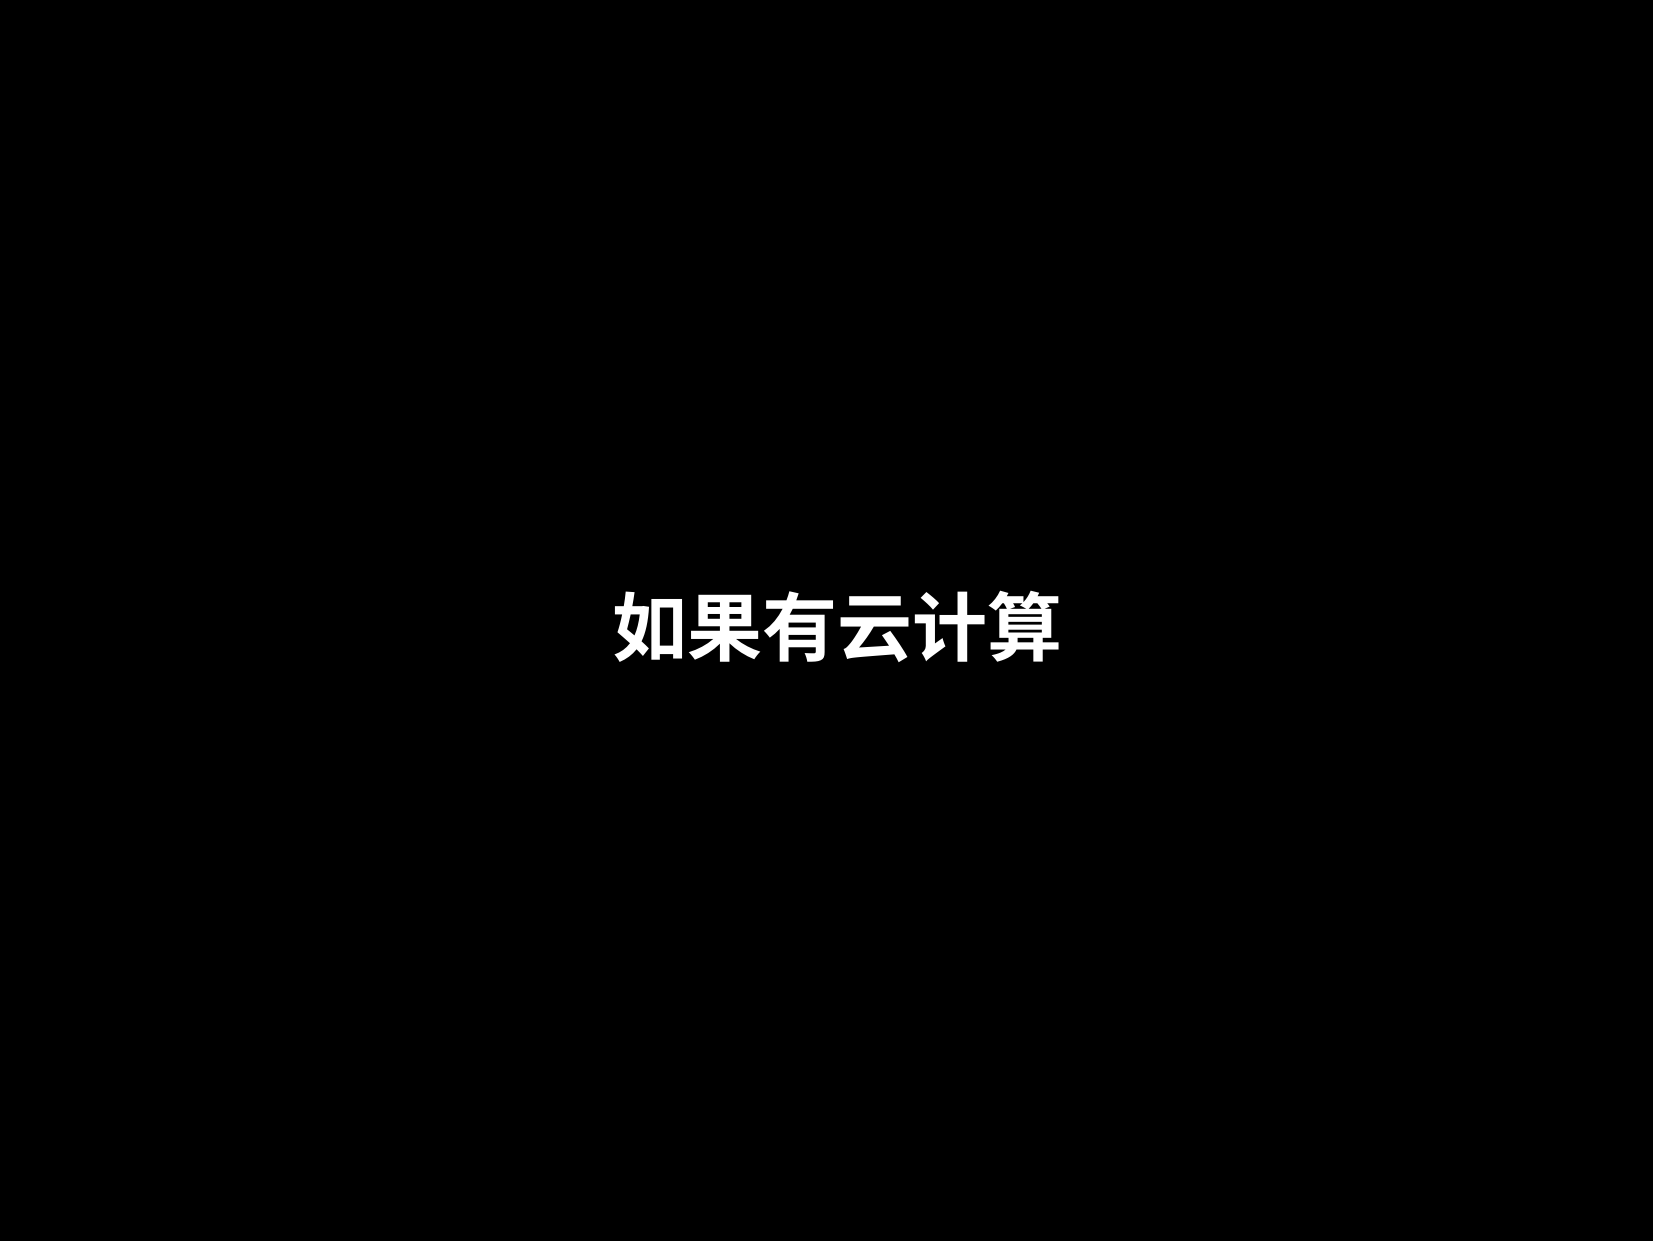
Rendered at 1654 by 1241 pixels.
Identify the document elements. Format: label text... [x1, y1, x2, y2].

text_box 如果有云计算 [123, 561, 1551, 676]
